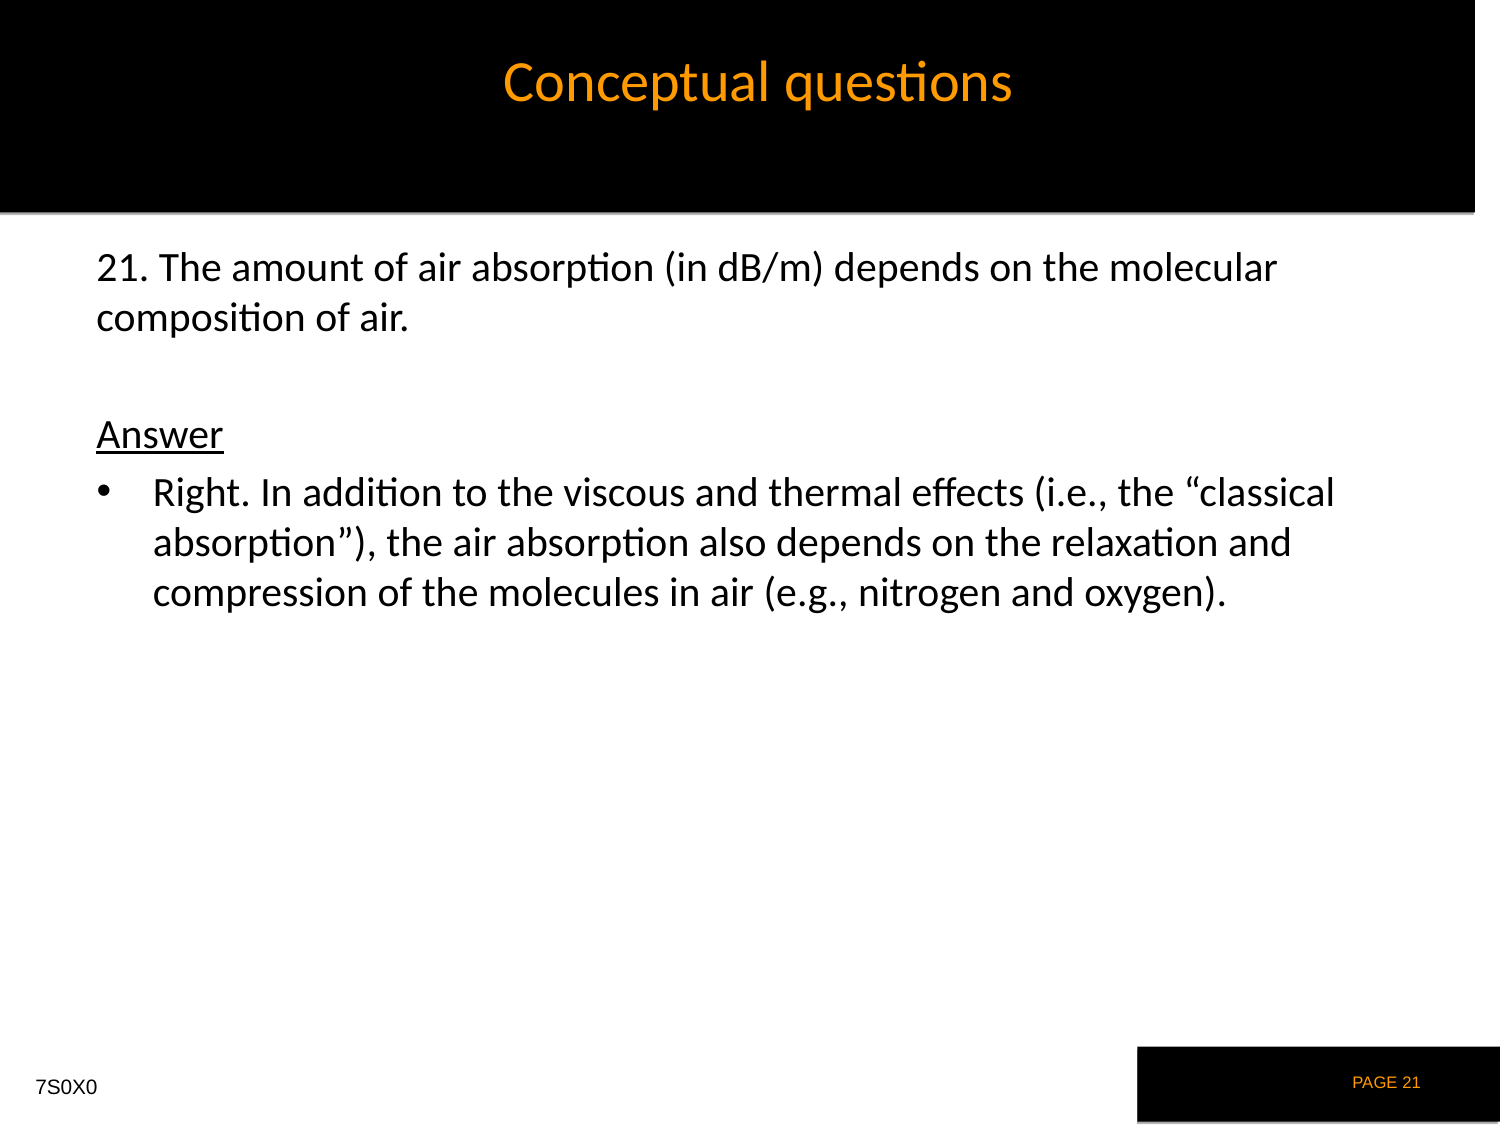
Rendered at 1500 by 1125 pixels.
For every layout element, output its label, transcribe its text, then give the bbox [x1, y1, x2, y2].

text_box 7S0X0 [35, 1070, 626, 1102]
title Conceptual questions [100, 35, 1417, 187]
text_box [0, 0, 1475, 213]
list 21. The amount of air absorption (in dB/m) depends on the molecular composition of air. Answer Right. In addition to the viscous and thermal effects (i.e., the “classical absorption”), the air absorption also depends on the relaxation and compression of the molecules in air (e.g., nitrogen and oxygen). [81, 232, 1394, 419]
text_box [1137, 1046, 1500, 1122]
text_box PAGE 21 [1352, 1066, 1453, 1098]
